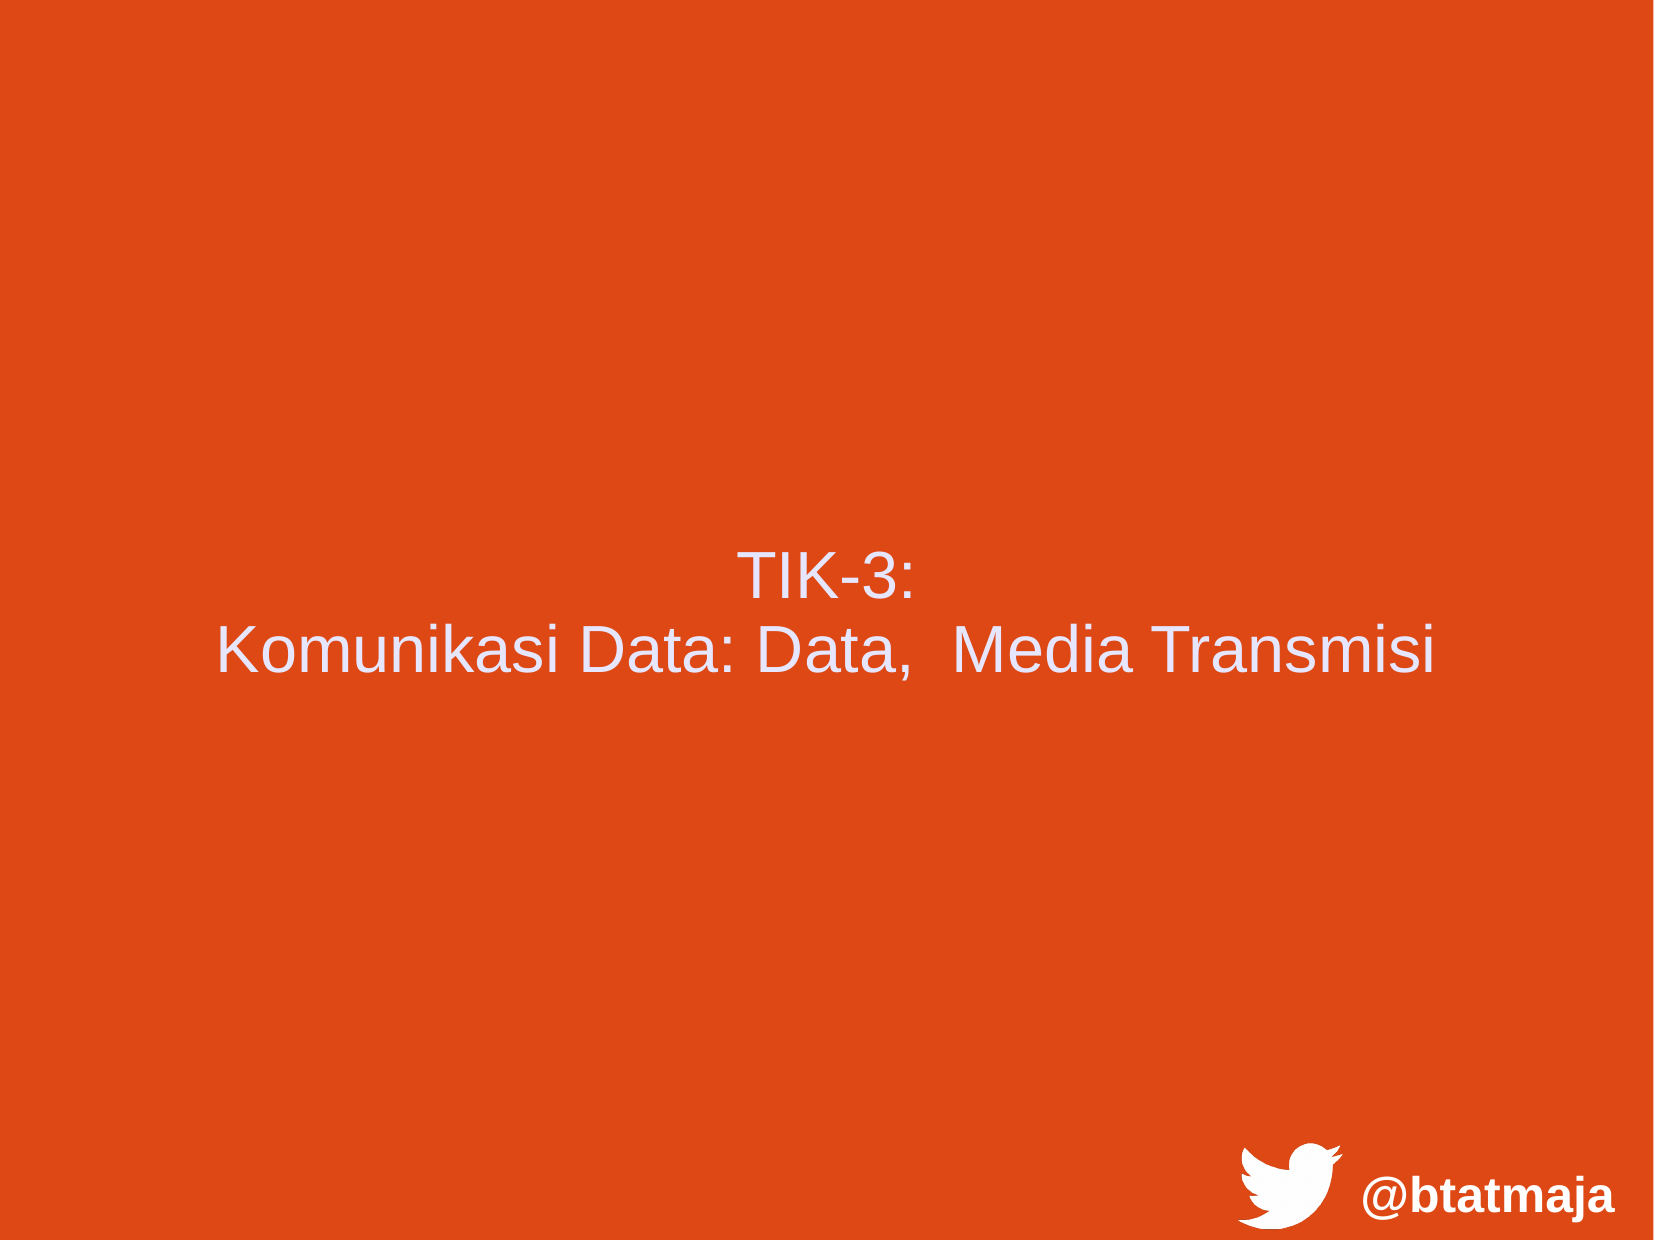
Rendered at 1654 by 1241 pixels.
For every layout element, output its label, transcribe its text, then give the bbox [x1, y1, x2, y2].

text_box @btatmaja [1345, 1159, 1630, 1231]
picture [1237, 1133, 1343, 1239]
subtitle TIK-3: Komunikasi Data: Data, Media Transmisi [82, 290, 1571, 1010]
